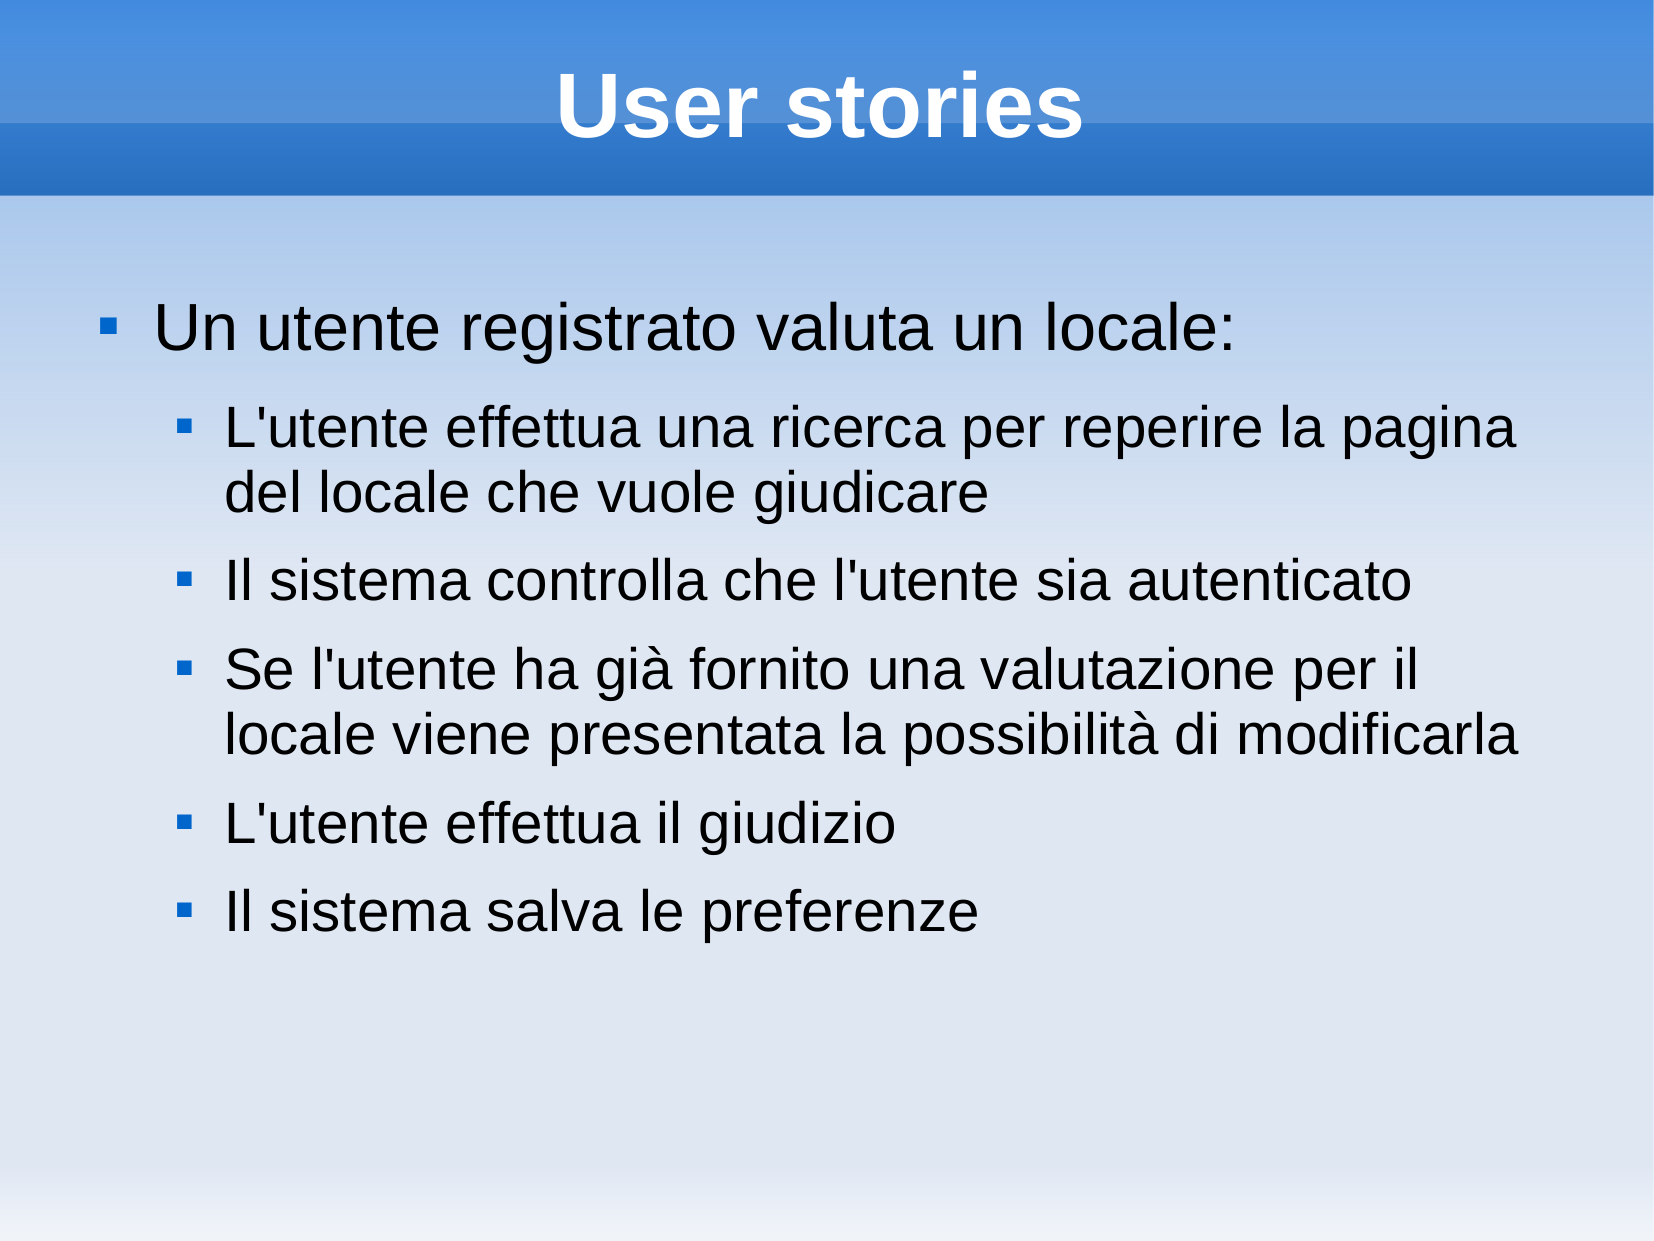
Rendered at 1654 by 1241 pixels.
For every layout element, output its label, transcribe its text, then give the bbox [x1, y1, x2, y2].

list Un utente registrato valuta un locale: L'utente effettua una ricerca per reperire la pagina del locale che vuole giudicare Il sistema controlla che l'utente sia autenticato Se l'utente ha già fornito una valutazione per il locale viene presentata la possibilità di modificarla L'utente effettua il giudizio Il sistema salva le preferenze [82, 290, 1571, 1124]
picture [0, 0, 1654, 1241]
title User stories [76, 0, 1565, 208]
